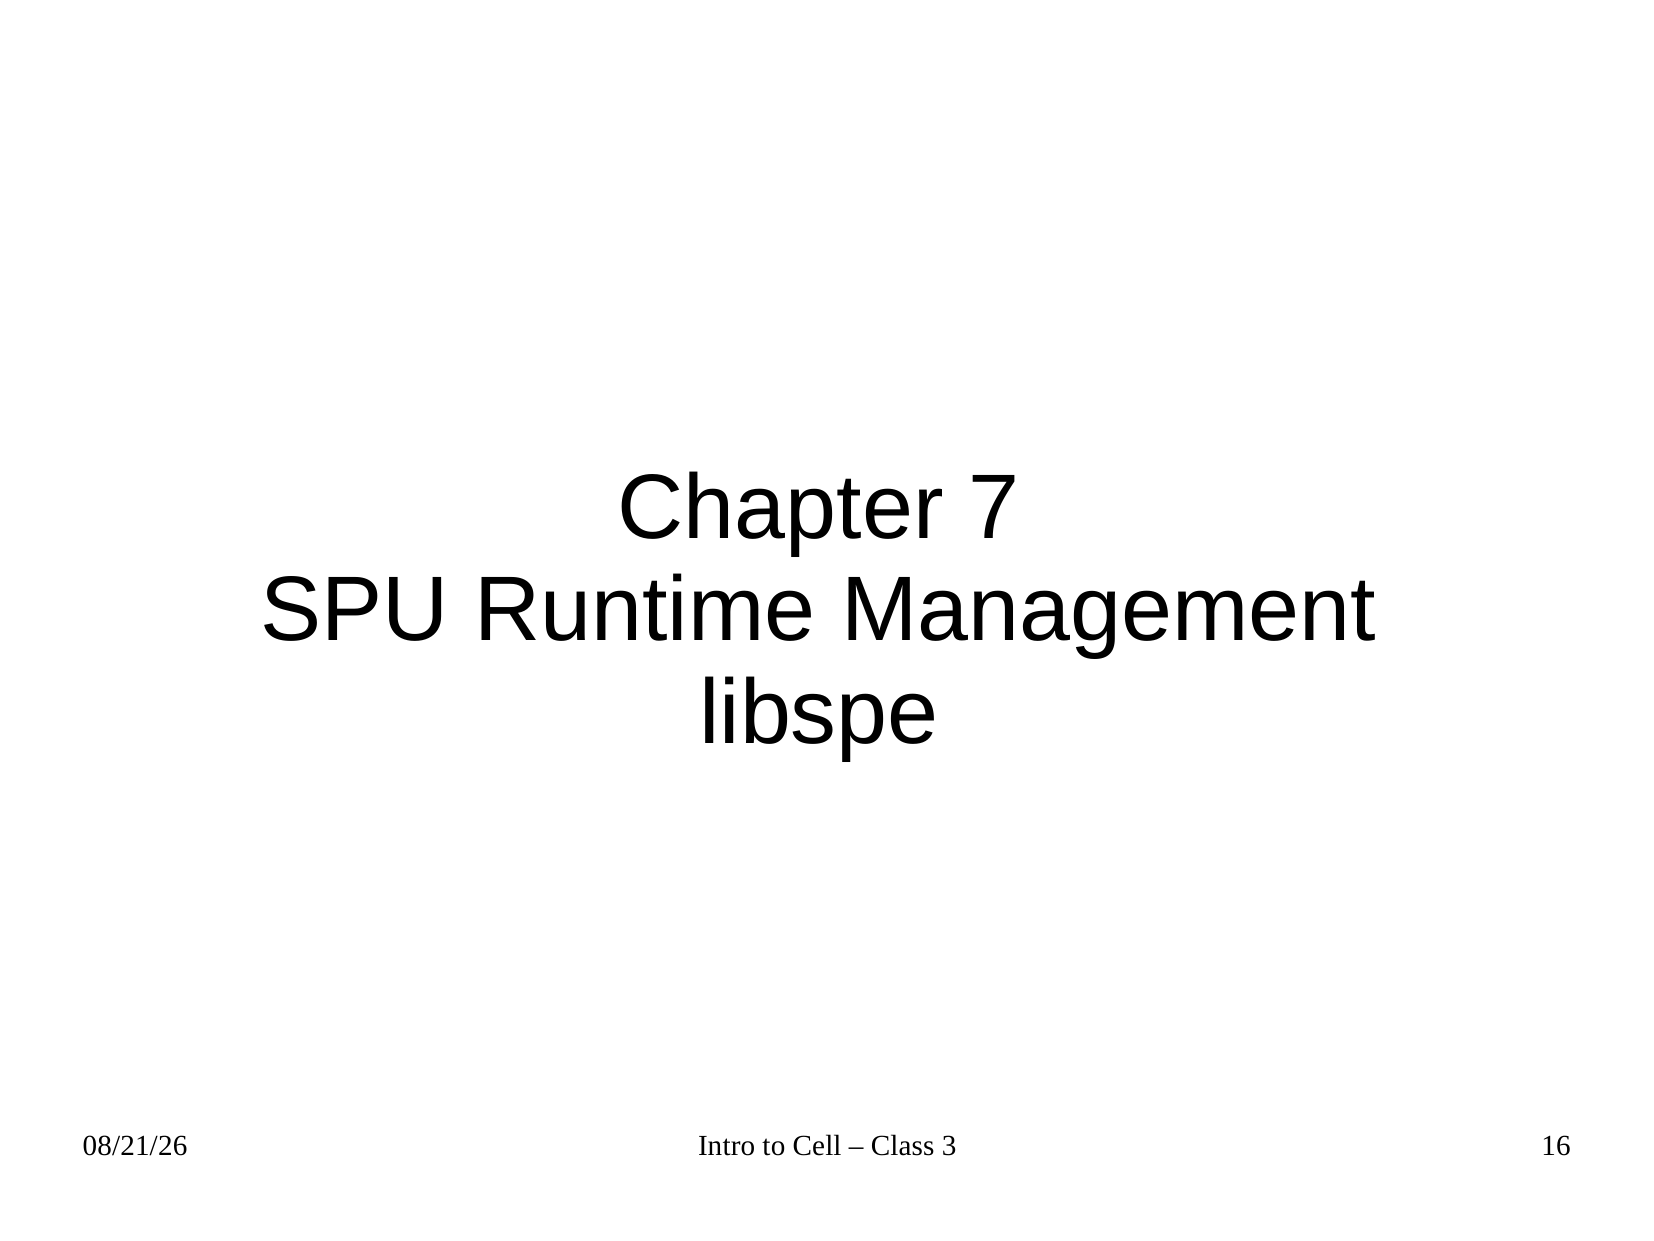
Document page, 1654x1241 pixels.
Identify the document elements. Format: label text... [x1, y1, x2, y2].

title Chapter 7 SPU Runtime Management libspe [75, 455, 1564, 763]
